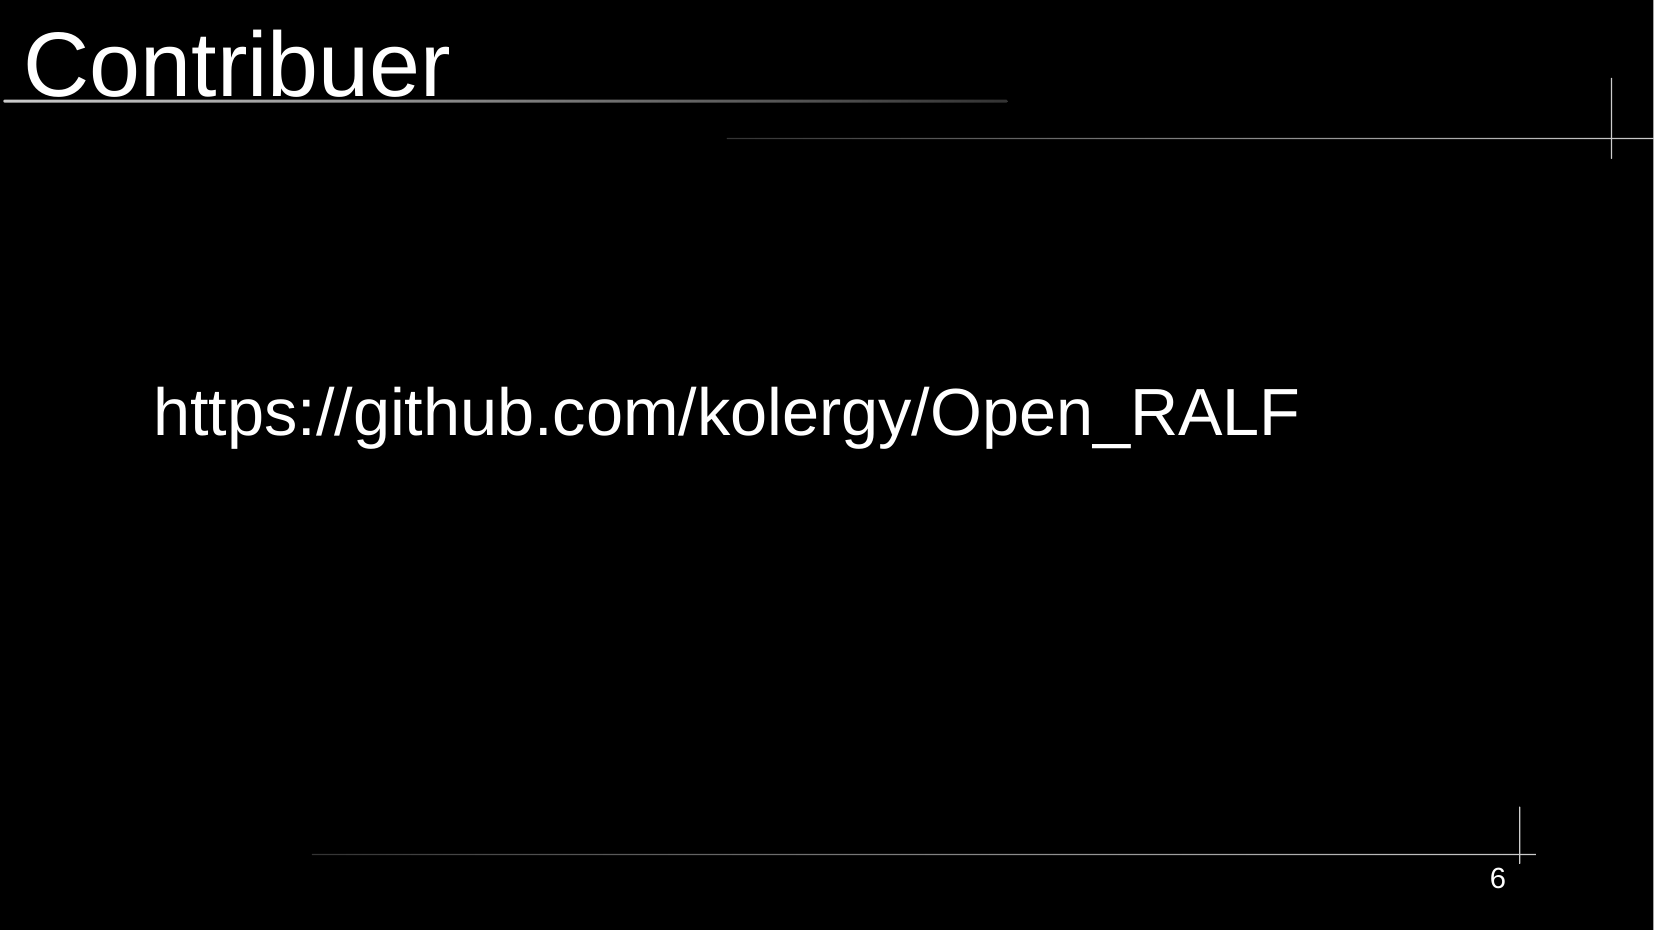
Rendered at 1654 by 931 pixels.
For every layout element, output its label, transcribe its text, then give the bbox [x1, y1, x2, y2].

title Contribuer [23, 11, 1589, 119]
list https://github.com/kolergy/Open_RALF [82, 375, 1571, 758]
